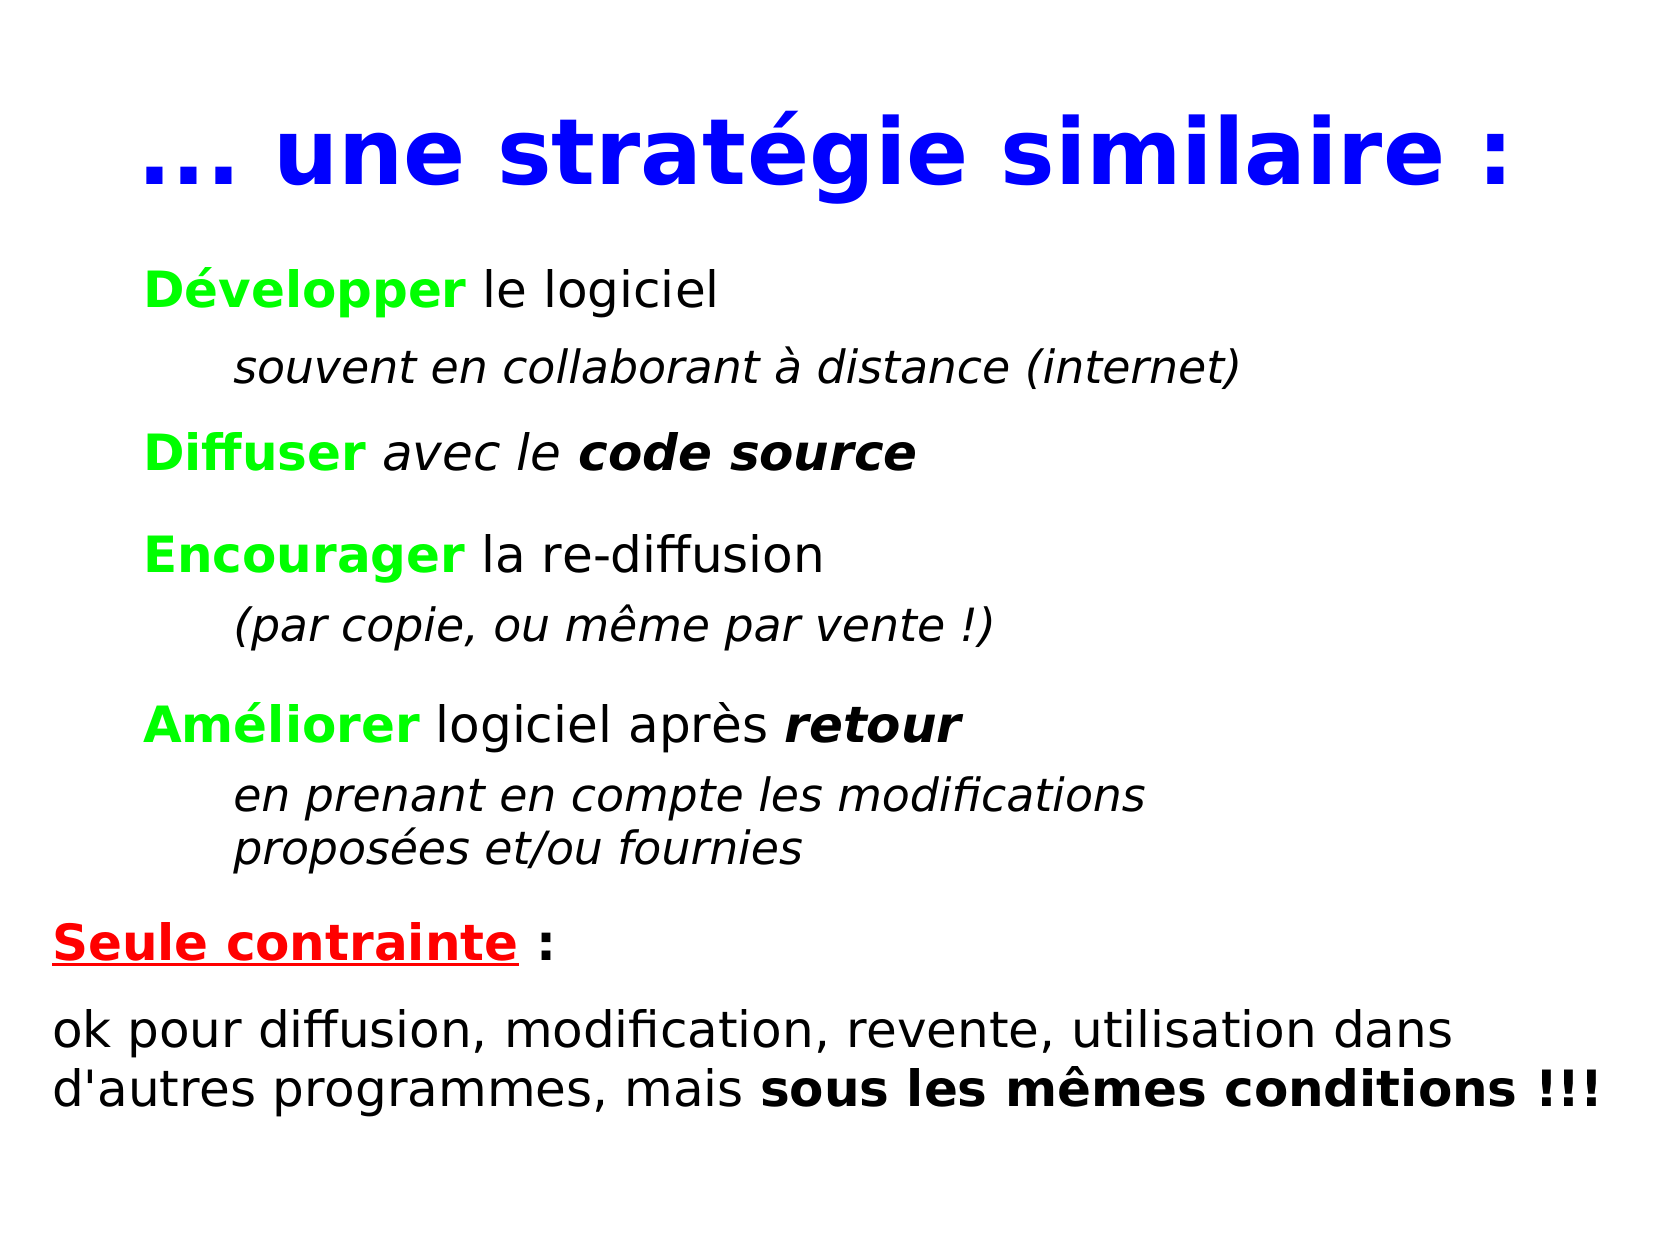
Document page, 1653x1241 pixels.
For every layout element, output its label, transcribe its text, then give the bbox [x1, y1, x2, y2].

text_box Développer le logiciel souvent en collaborant à distance (internet) Diffuser avec le code source Encourager la re-diffusion (par copie, ou même par vente !) Améliorer logiciel après retour en prenant en compte les modifications proposées et/ou fournies [112, 224, 1575, 854]
title ... une stratégie similaire : [82, 49, 1571, 257]
text_box Seule contrainte : ok pour diffusion, modification, revente, utilisation dans d'autres programmes, mais sous les mêmes conditions !!! [37, 906, 1650, 1126]
